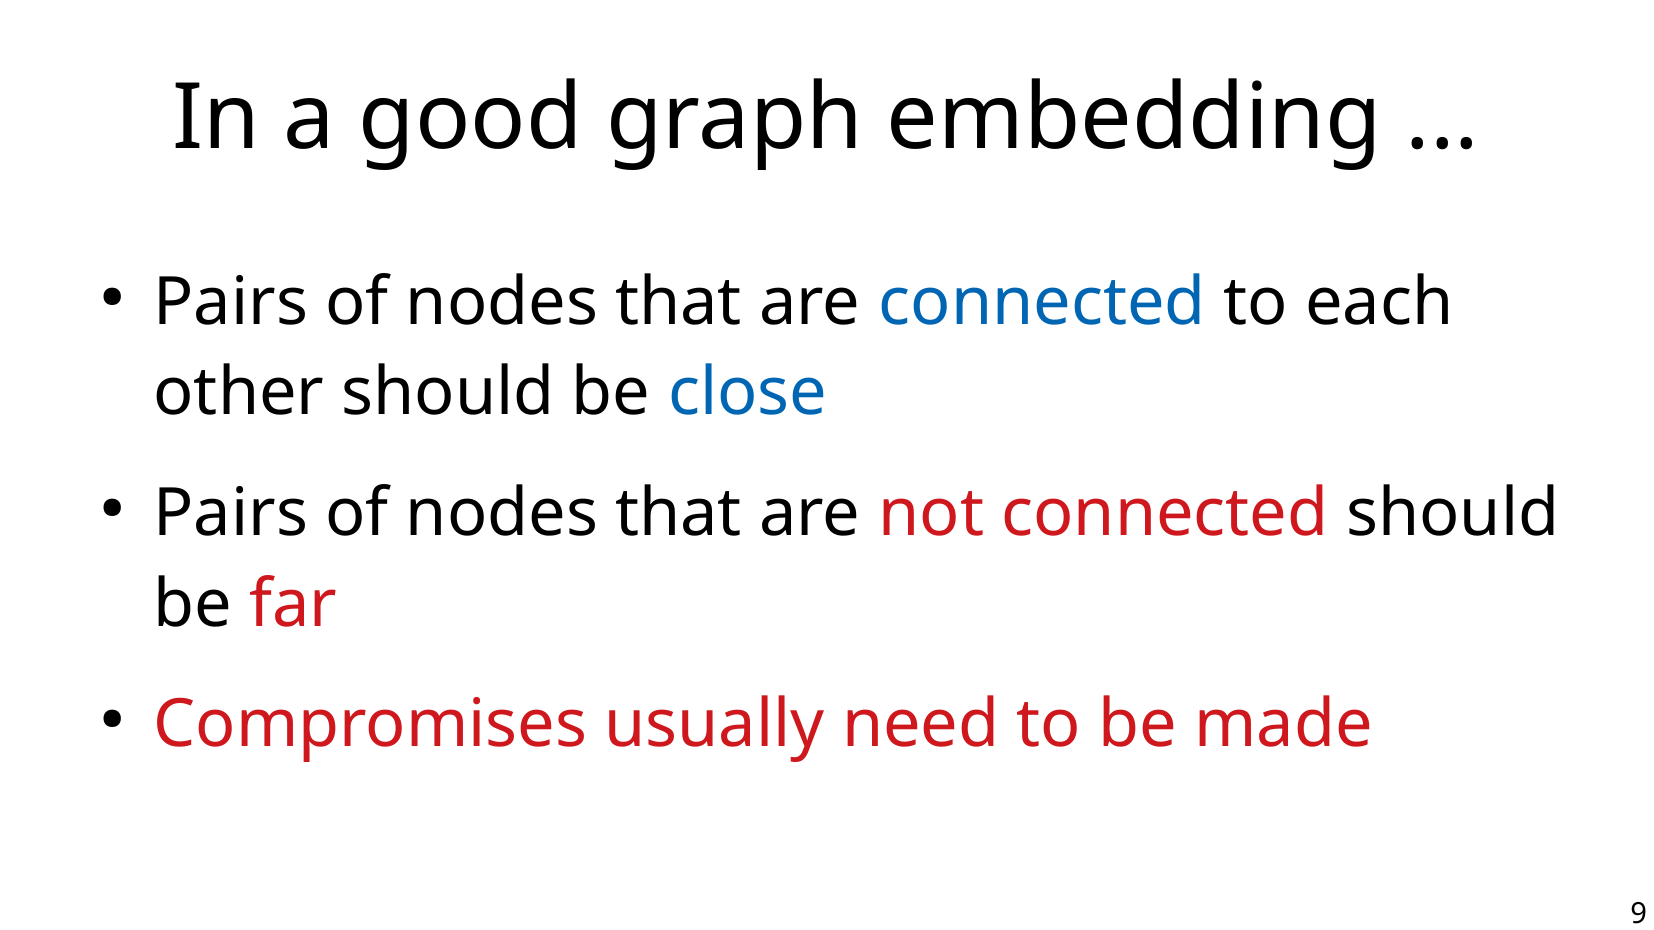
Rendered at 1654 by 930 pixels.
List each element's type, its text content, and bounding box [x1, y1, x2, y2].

title In a good graph embedding ... [82, 1, 1571, 225]
list Pairs of nodes that are connected to each other should be close Pairs of nodes that are not connected should be far Compromises usually need to be made [82, 252, 1571, 793]
